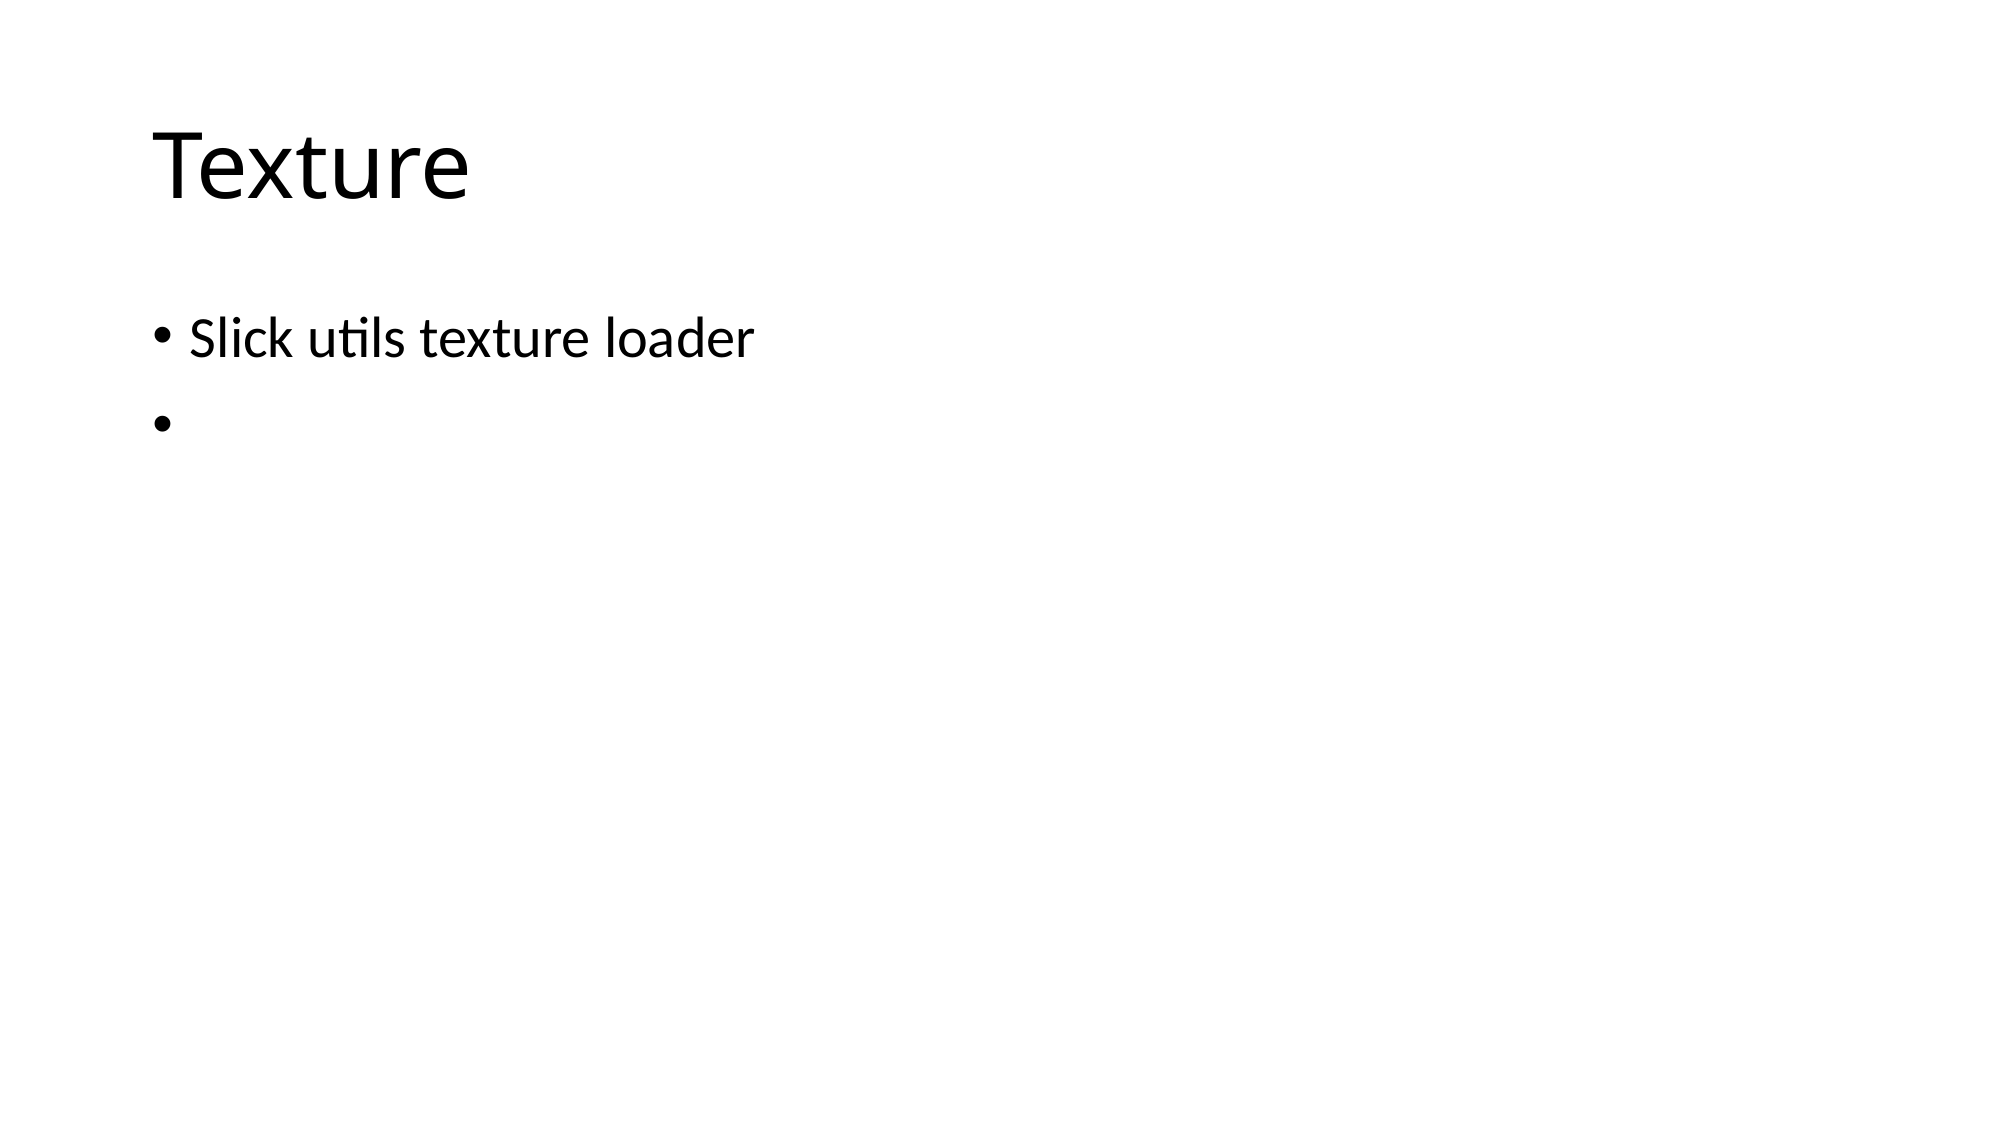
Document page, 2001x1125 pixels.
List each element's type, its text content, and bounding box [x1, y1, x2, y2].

list Slick utils texture loader [137, 299, 1863, 1014]
title Texture [137, 59, 1863, 278]
